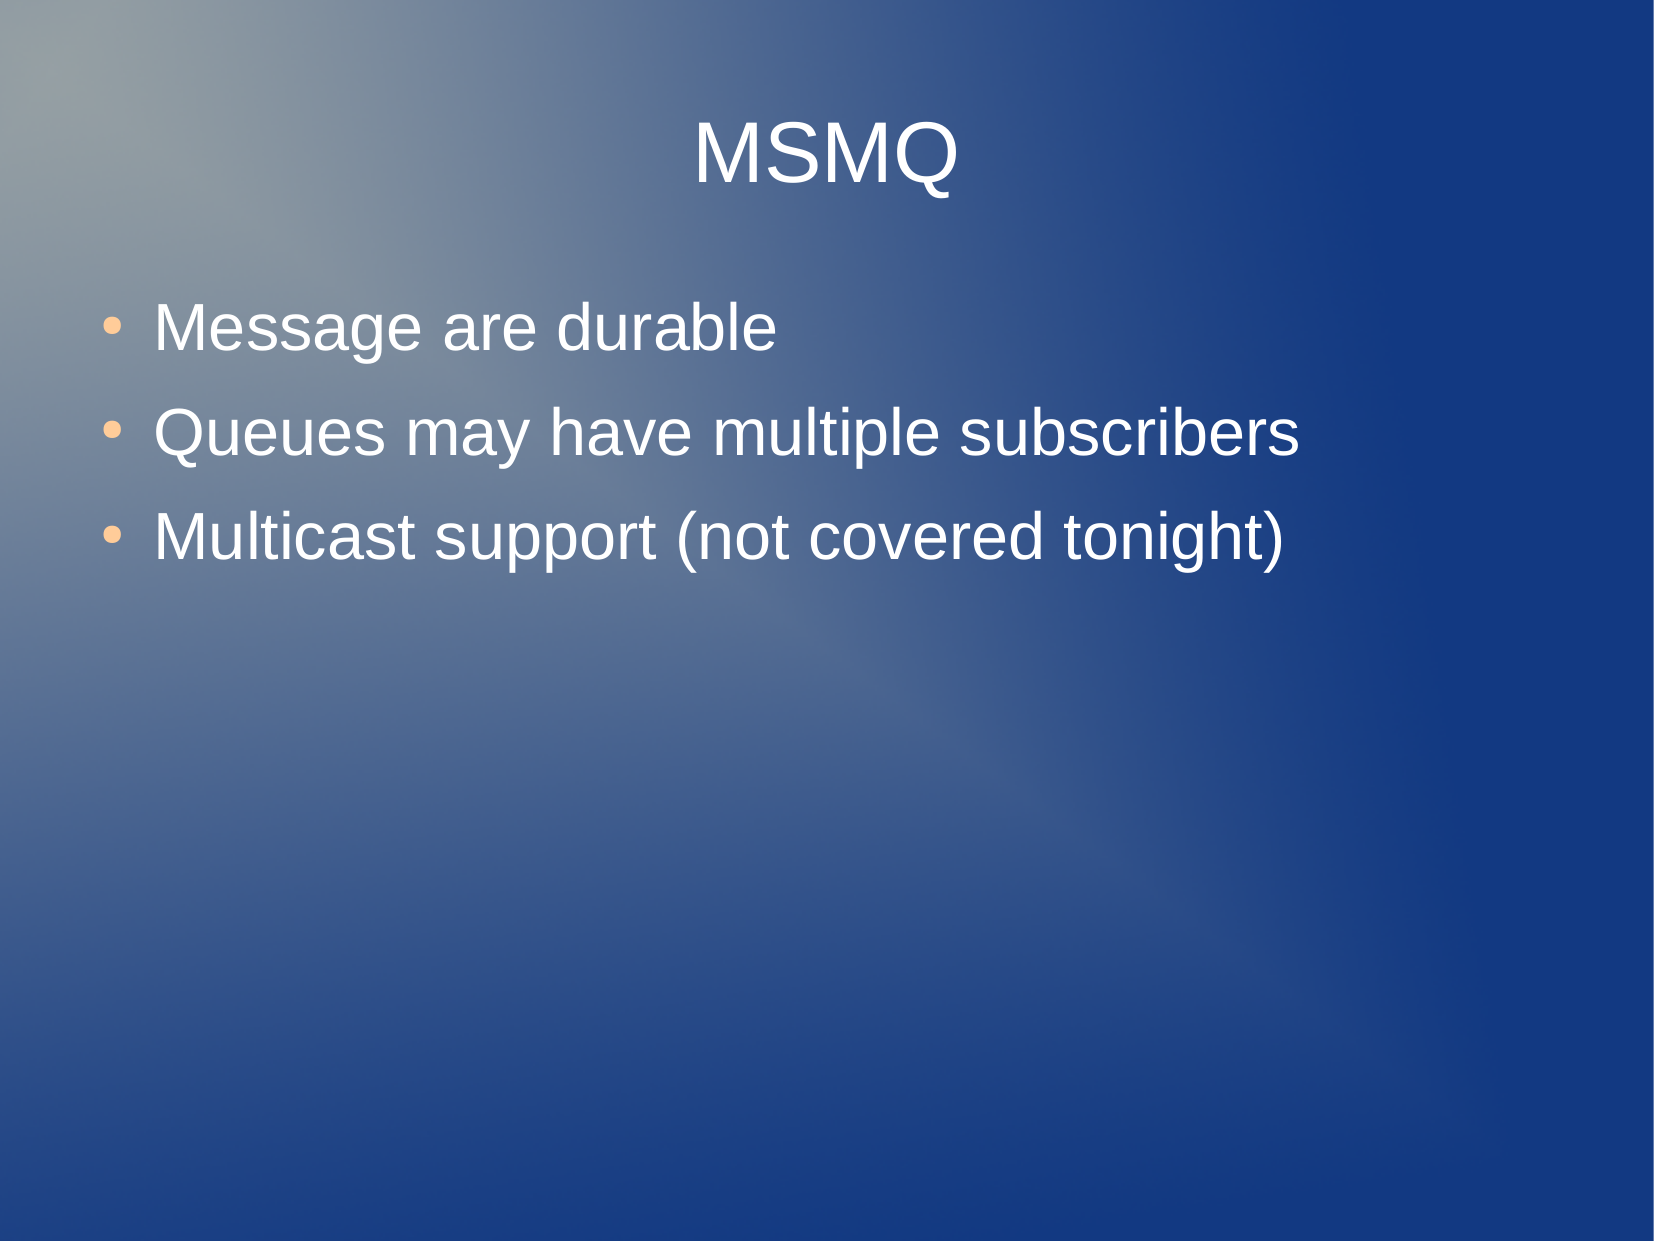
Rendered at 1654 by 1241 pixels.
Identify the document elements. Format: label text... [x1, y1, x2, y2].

picture [0, 0, 1654, 1241]
list Message are durable Queues may have multiple subscribers Multicast support (not covered tonight) [82, 290, 1571, 1109]
title MSMQ [82, 49, 1571, 257]
